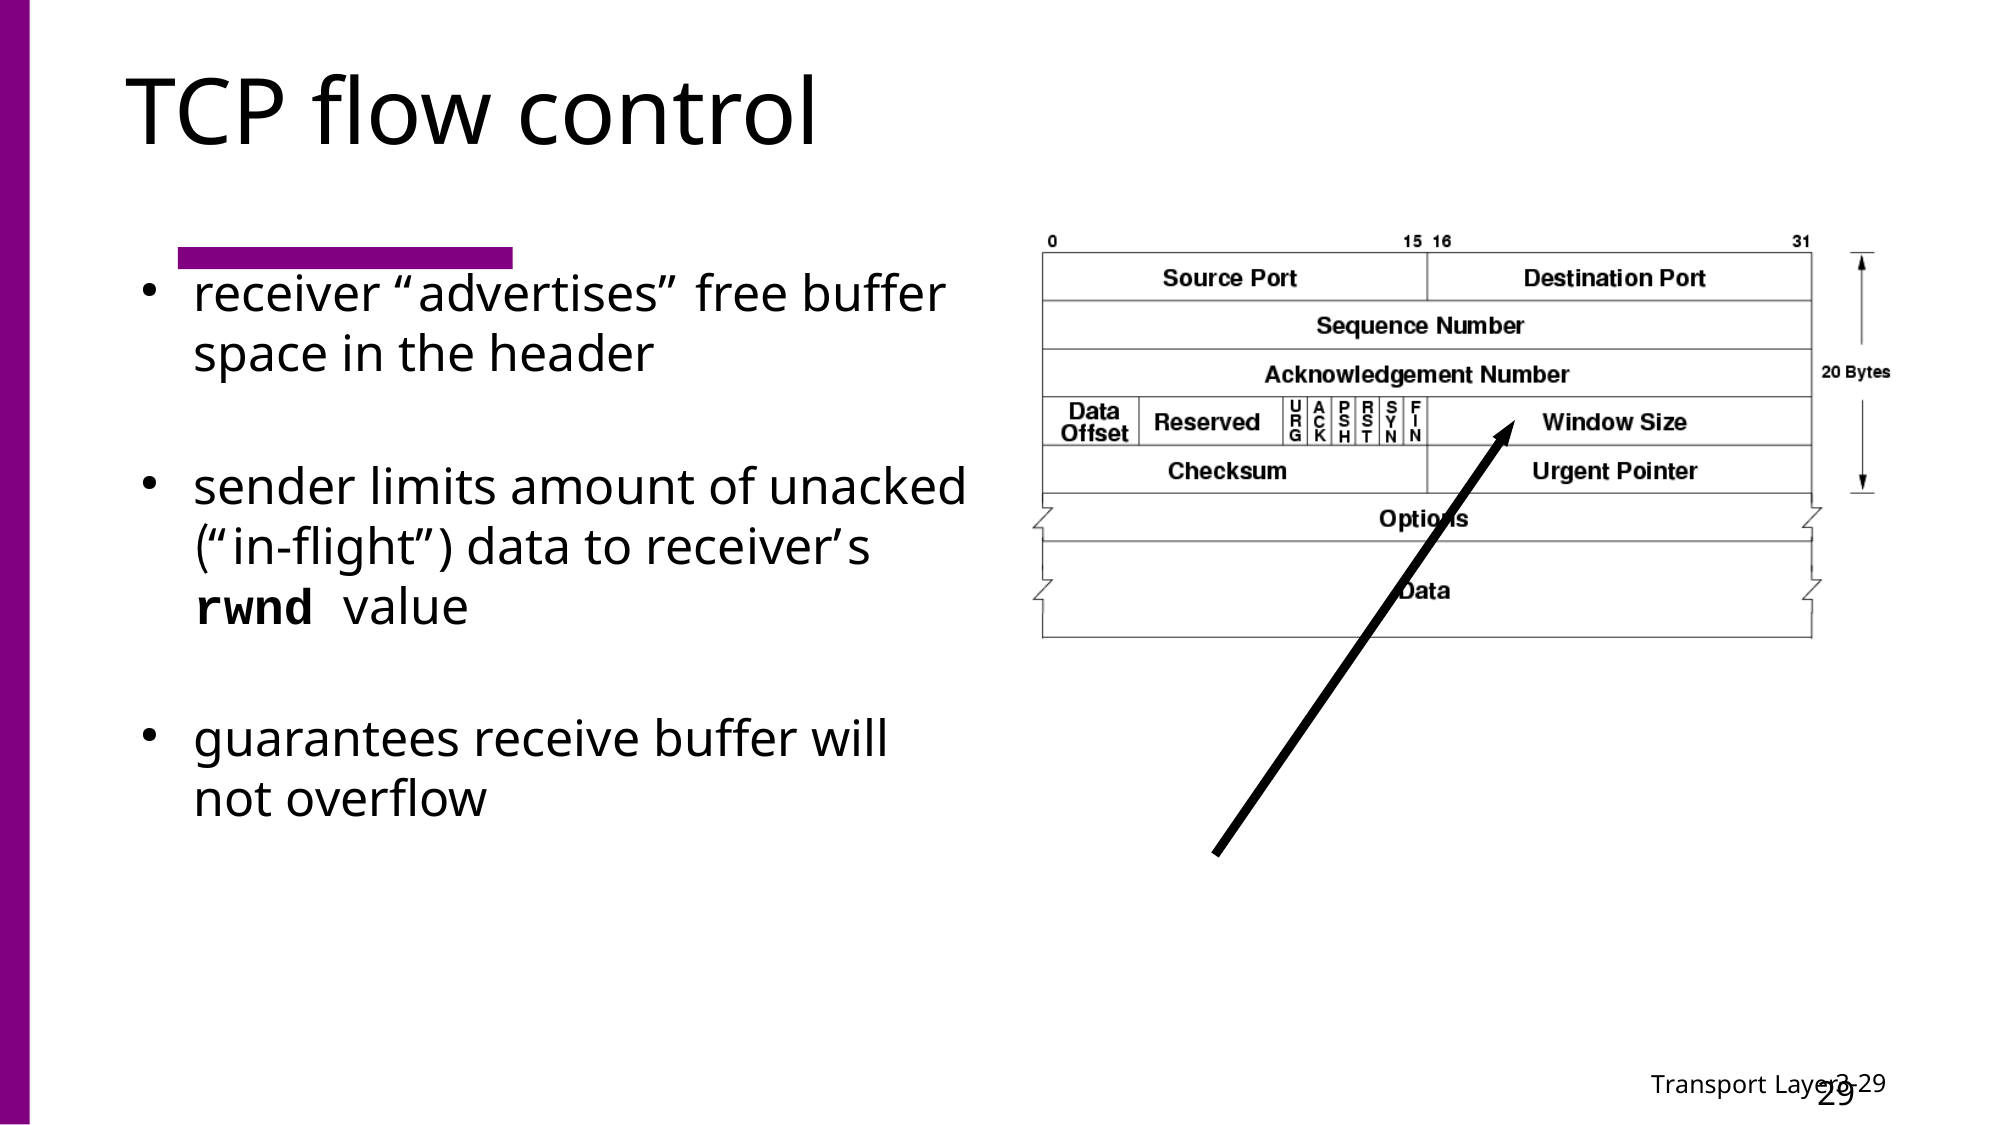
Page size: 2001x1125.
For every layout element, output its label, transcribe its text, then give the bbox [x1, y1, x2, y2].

title TCP flow control [74, 28, 1775, 189]
text_box 3-<number> [1820, 1060, 1969, 1106]
text_box Transport Layer [1219, 1057, 1854, 1105]
picture [1025, 224, 1906, 649]
list receiver “advertises” free buffer space in the header sender limits amount of unacked (“in-flight”) data to receiver’s rwnd value guarantees receive buffer will not overflow [107, 254, 995, 1060]
